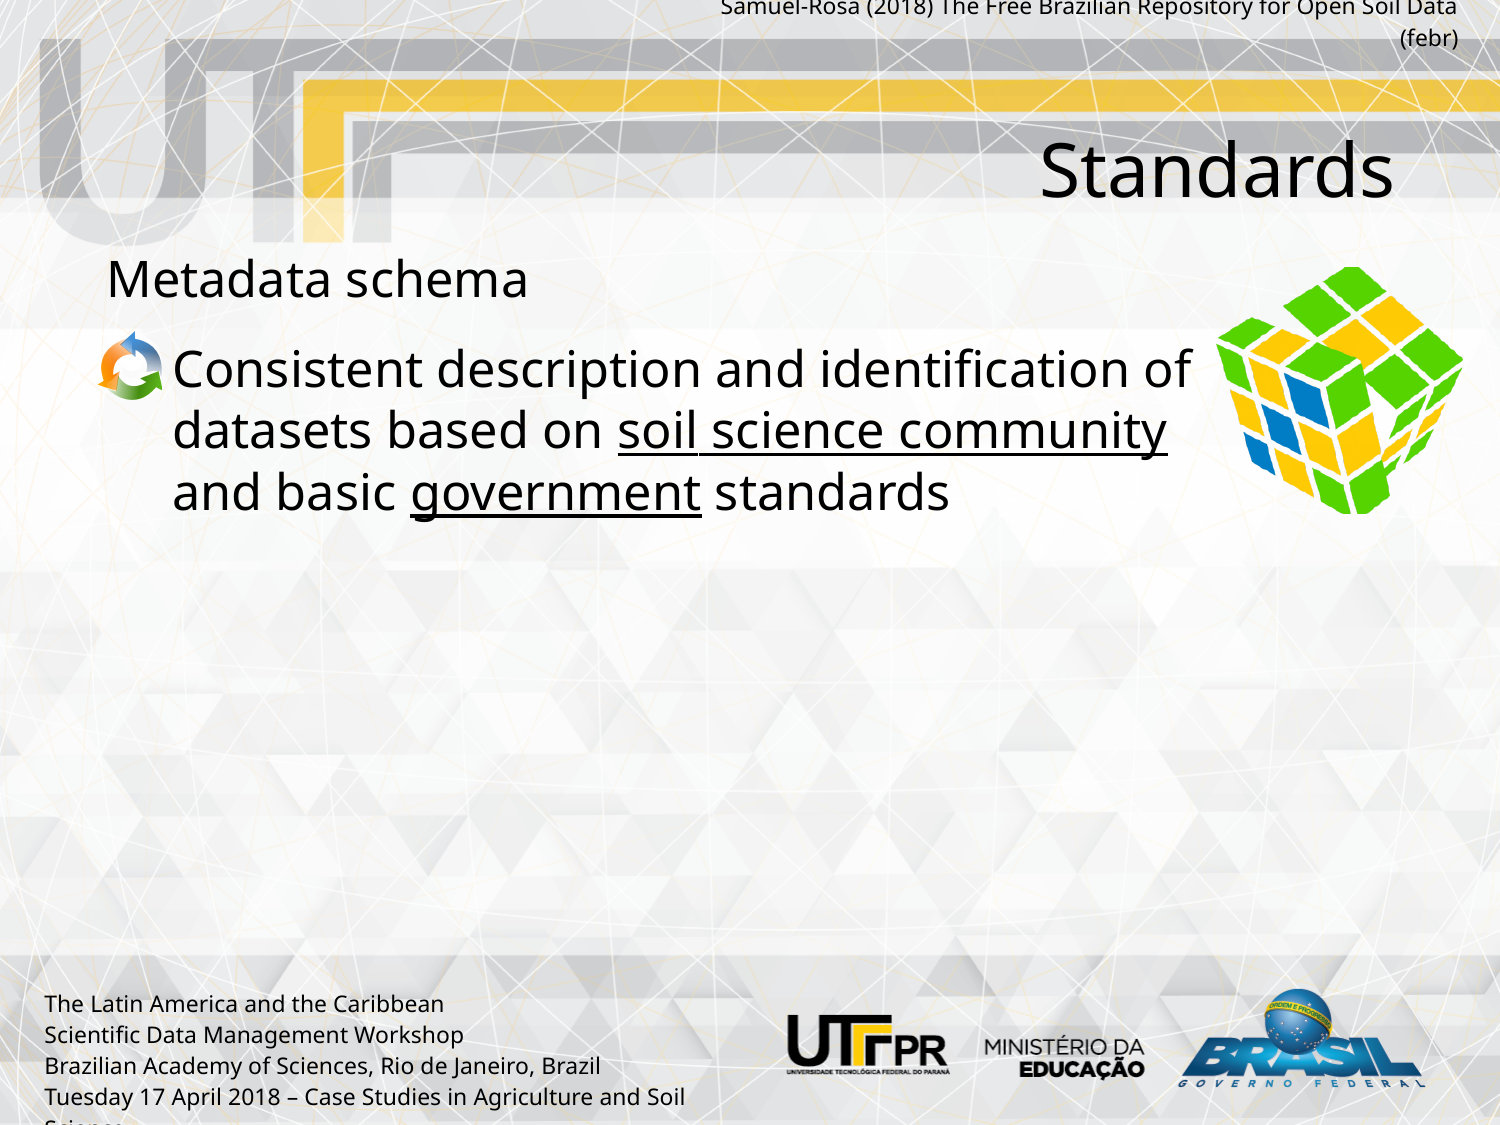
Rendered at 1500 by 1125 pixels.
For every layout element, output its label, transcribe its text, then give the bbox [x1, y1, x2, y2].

picture [1410, 0, 1419, 7]
picture [723, 0, 796, 7]
picture [1147, 0, 1211, 7]
picture [956, 0, 987, 7]
title Standards [102, 60, 1397, 278]
picture [897, 0, 906, 7]
picture [882, 0, 888, 7]
picture [1398, 0, 1408, 7]
picture [1431, 36, 1438, 45]
picture [1096, 0, 1139, 7]
picture [922, 0, 930, 7]
picture [1264, 0, 1299, 7]
list Metadata schema Consistent description and identification of datasets based on soil science community and basic government standards [106, 248, 1193, 541]
picture [1311, 0, 1367, 7]
picture [1213, 0, 1261, 7]
picture [908, 0, 917, 7]
picture [798, 0, 810, 7]
picture [930, 0, 944, 7]
picture [889, 0, 896, 7]
picture [1048, 0, 1094, 7]
picture [946, 0, 954, 7]
picture [1300, 0, 1310, 7]
picture [1420, 0, 1438, 7]
picture [1364, 0, 1396, 7]
text_box The Latin America and the Caribbean Scientific Data Management Workshop Brazilian Academy of Sciences, Rio de Janeiro, Brazil Tuesday 17 April 2018 – Case Studies in Agriculture and Soil Science [29, 980, 751, 1111]
picture [818, 0, 868, 7]
picture [869, 0, 882, 7]
picture [989, 0, 1040, 7]
text_box Samuel-Rosa (2018) The Free Brazilian Repository for Open Soil Data (febr) [690, 7, 1459, 36]
picture [0, 0, 1500, 1125]
